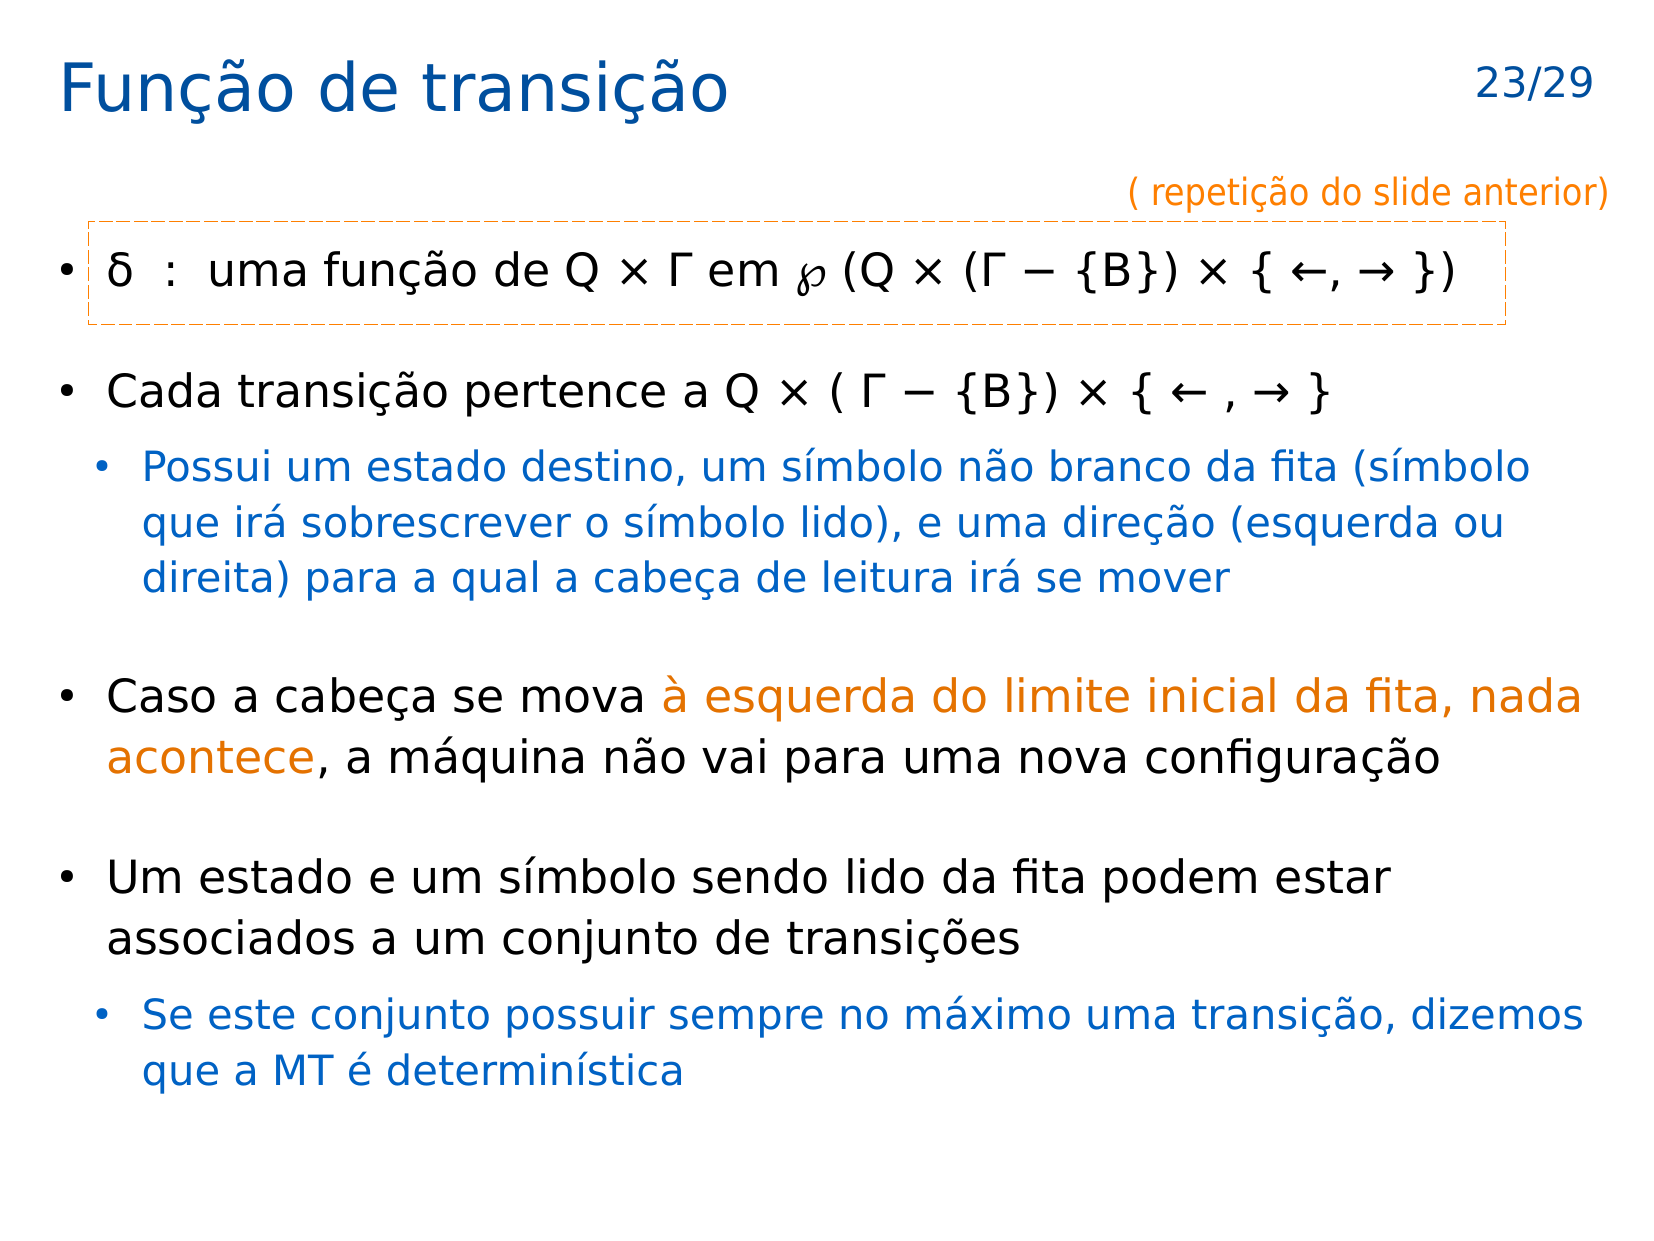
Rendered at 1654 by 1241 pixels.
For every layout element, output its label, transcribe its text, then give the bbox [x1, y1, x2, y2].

list δ : uma função de Q × Γ em ℘ (Q × (Γ − {B}) × { ←, → }) Cada transição pertence a Q × ( Γ − {B}) × { ← , → } Possui um estado destino, um símbolo não branco da fita (símbolo que irá sobrescrever o símbolo lido), e uma direção (esquerda ou direita) para a qual a cabeça de leitura irá se mover Caso a cabeça se mova à esquerda do limite inicial da fita, nada acontece, a máquina não vai para uma nova configuração Um estado e um símbolo sendo lido da fita podem estar associados a um conjunto de transições Se este conjunto possuir sempre no máximo uma transição, dizemos que a MT é determinística [59, 236, 1595, 1211]
title Função de transição [59, 29, 1625, 148]
text_box ( repetição do slide anterior) [1112, 163, 1625, 222]
